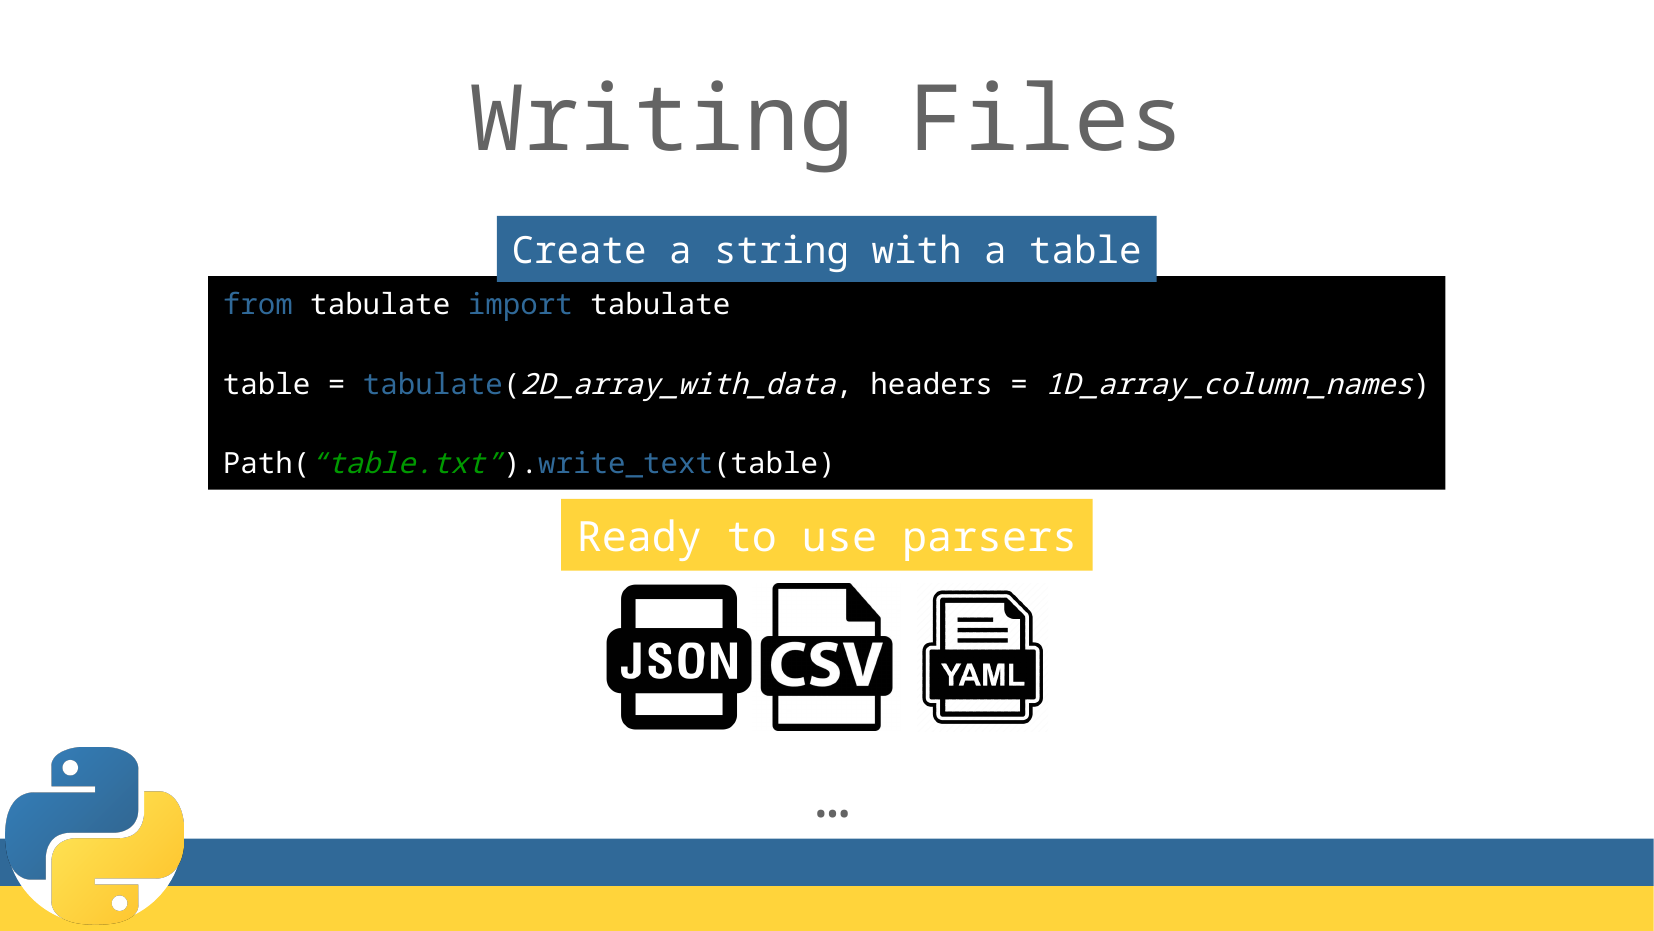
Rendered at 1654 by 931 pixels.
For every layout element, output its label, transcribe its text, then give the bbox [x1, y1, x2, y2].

picture [5, 747, 184, 925]
text_box from tabulate import tabulate table = tabulate(2D_array_with_data, headers = 1D_array_column_names) Path(“table.txt”).write_text(table) [208, 276, 1446, 438]
text_box Create a string with a table [496, 215, 1157, 269]
text_box … [800, 747, 860, 821]
title Writing Files [82, 37, 1571, 193]
text_box Ready to use parsers [561, 498, 1093, 557]
picture [605, 583, 901, 732]
picture [917, 583, 1049, 732]
